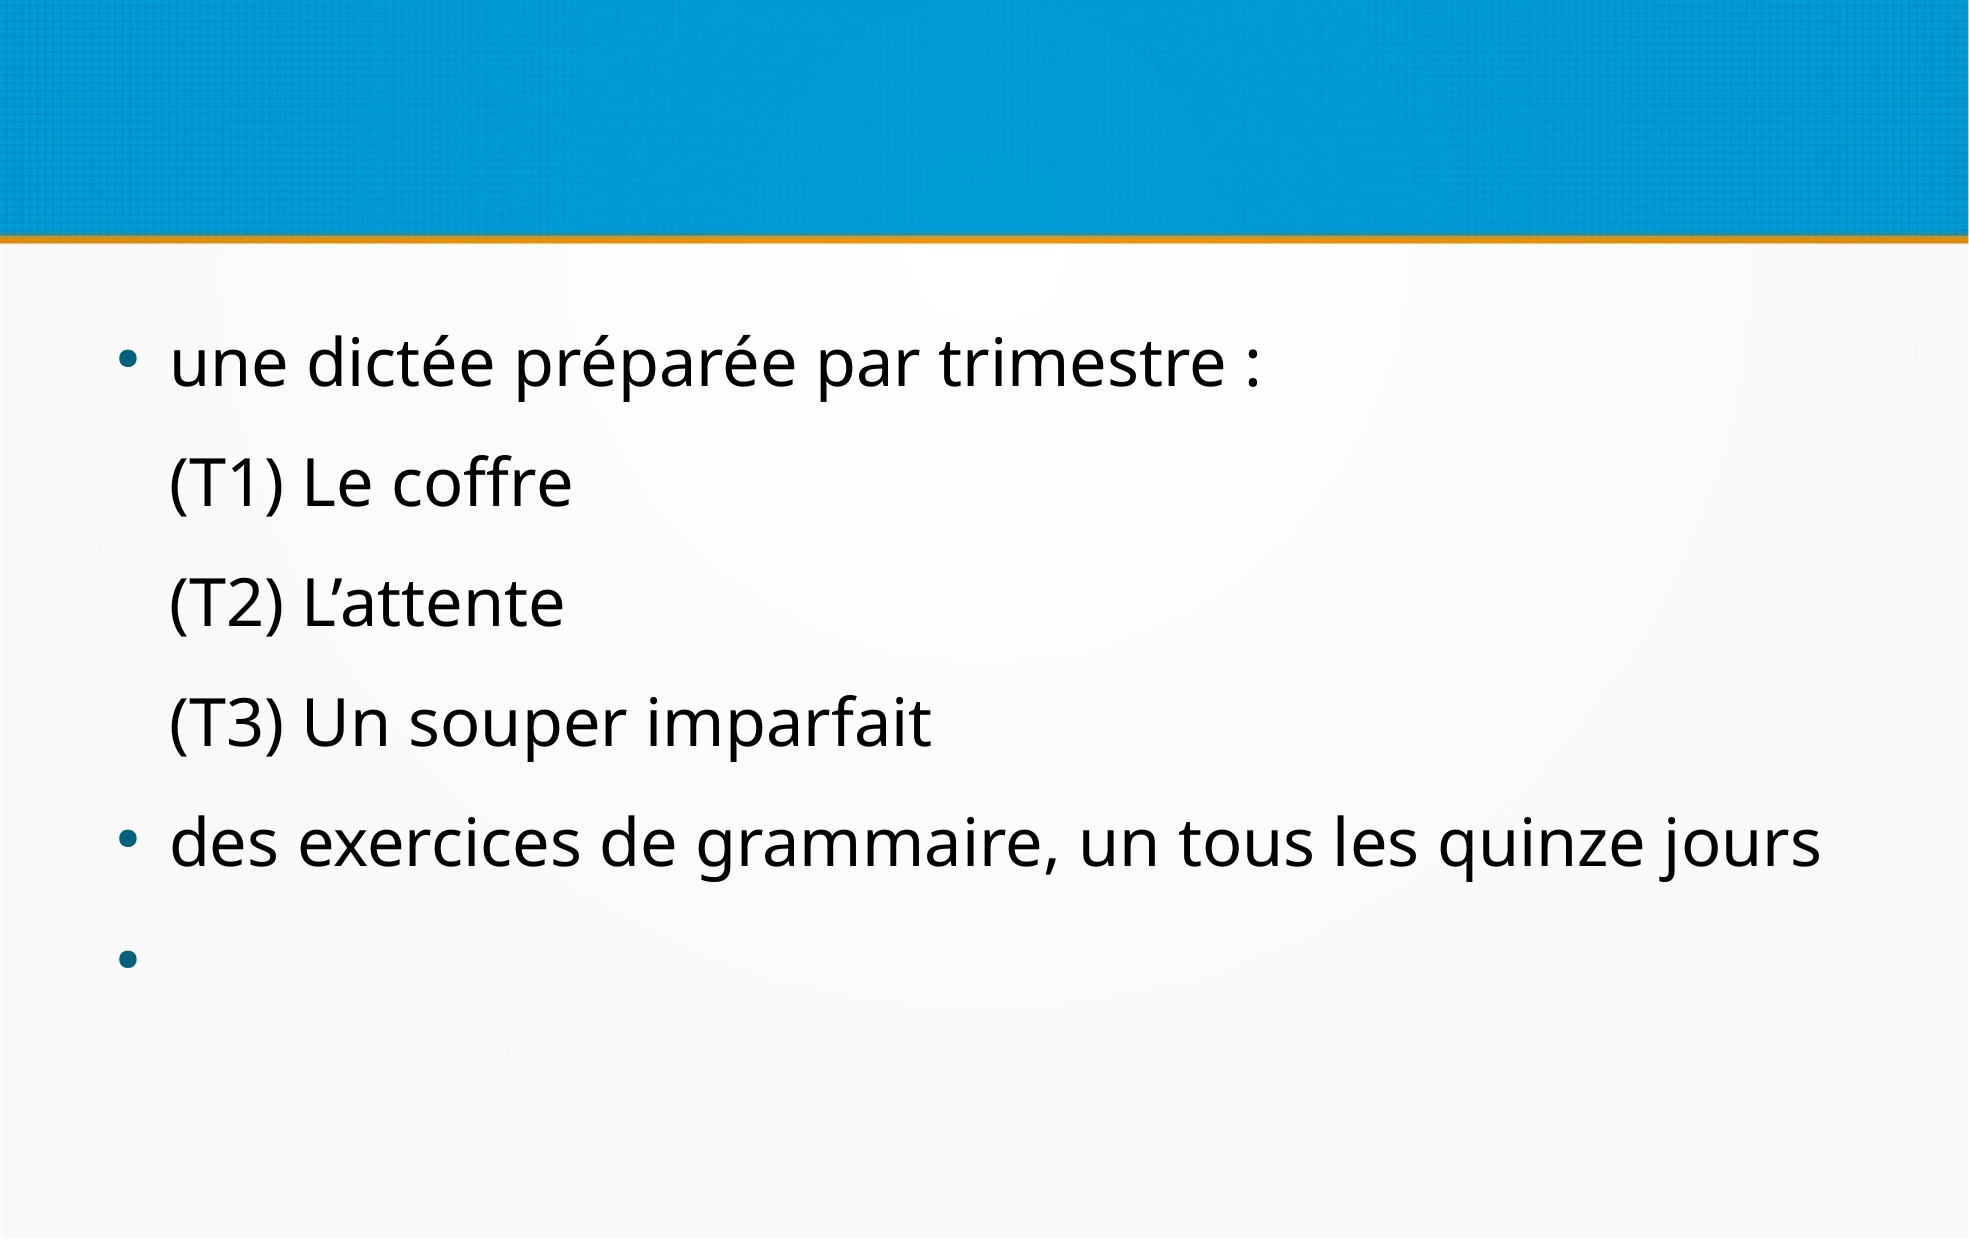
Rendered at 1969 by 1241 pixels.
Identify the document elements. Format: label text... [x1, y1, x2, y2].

list une dictée préparée par trimestre : (T1) Le coffre (T2) L’attente (T3) Un souper imparfait des exercices de grammaire, un tous les quinze jours [98, 315, 1861, 1081]
picture [0, 233, 1969, 1241]
